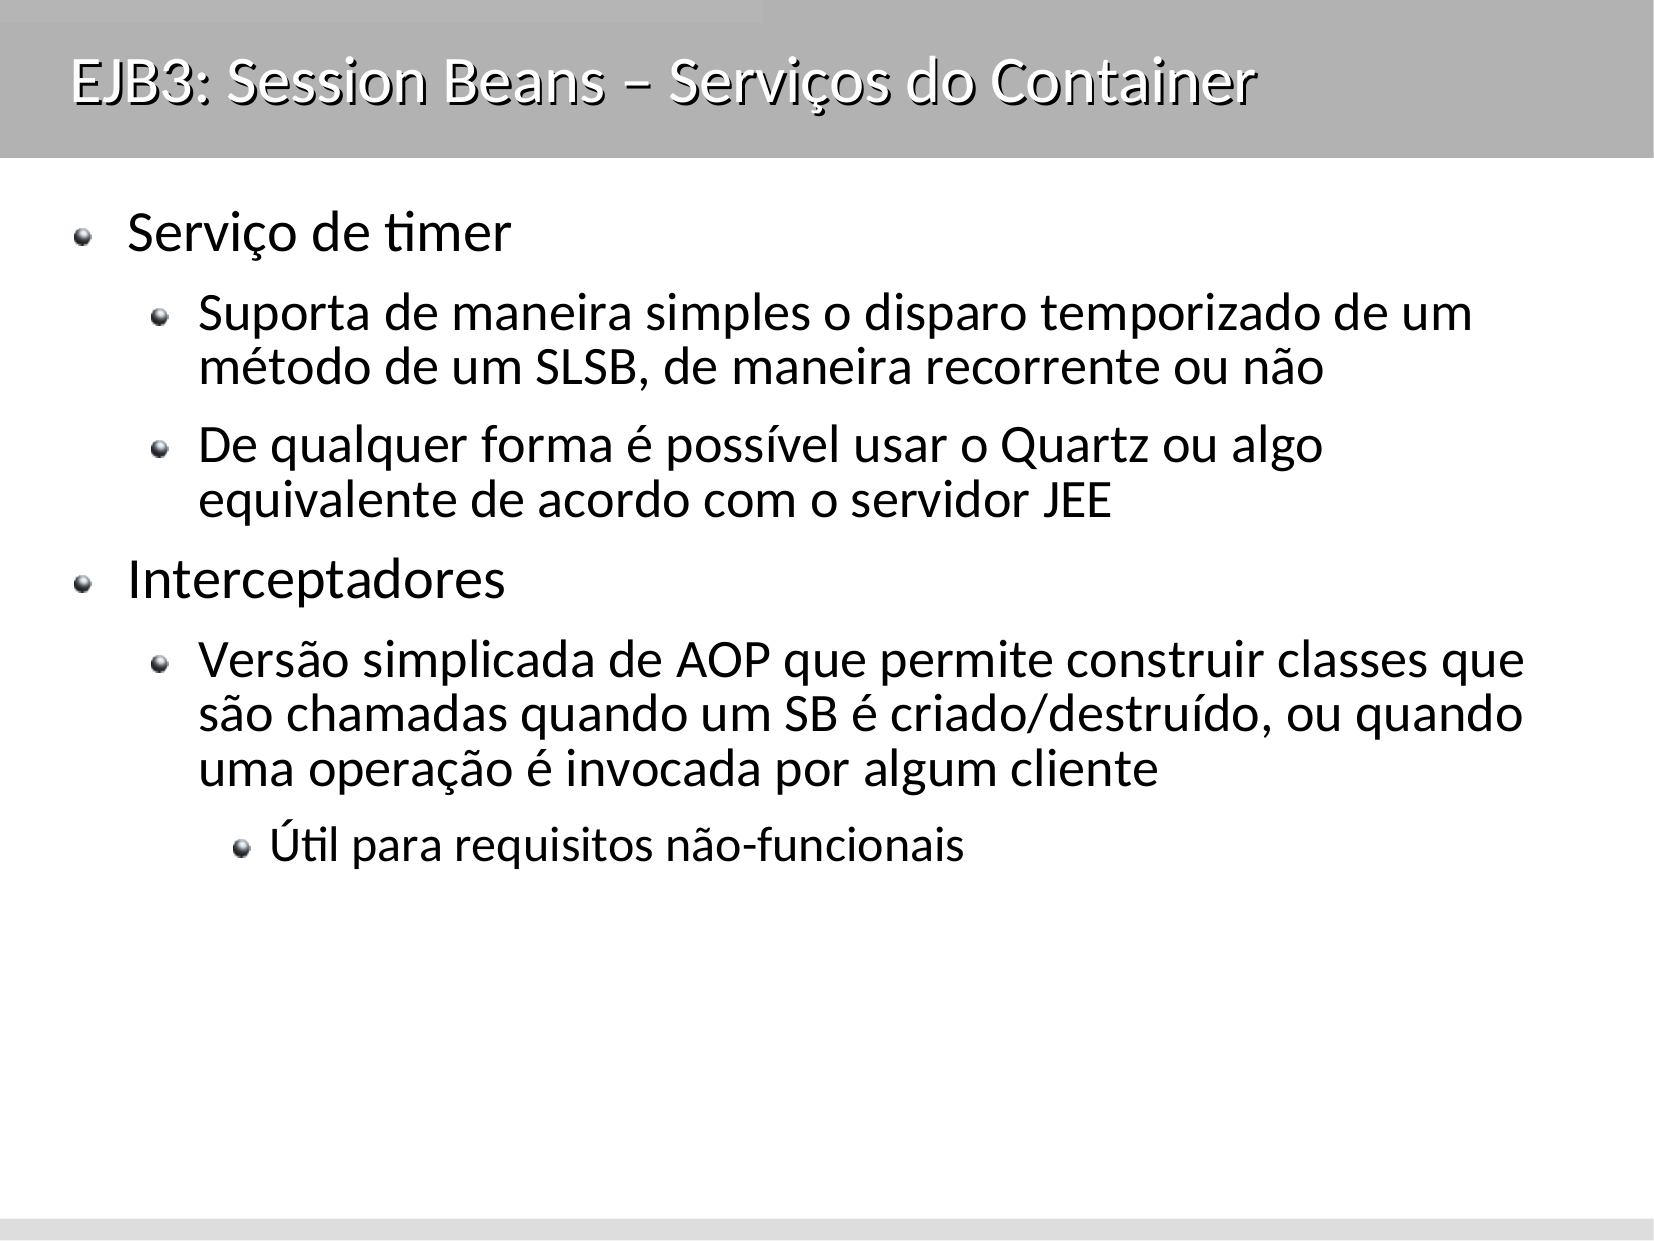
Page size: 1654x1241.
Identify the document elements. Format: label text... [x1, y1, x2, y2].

list Serviço de timer Suporta de maneira simples o disparo temporizado de um método de um SLSB, de maneira recorrente ou não De qualquer forma é possível usar o Quartz ou algo equivalente de acordo com o servidor JEE Interceptadores Versão simplicada de AOP que permite construir classes que são chamadas quando um SB é criado/destruído, ou quando uma operação é invocada por algum cliente Útil para requisitos não-funcionais [56, 207, 1595, 1128]
title EJB3: Session Beans – Serviços do Container [70, 11, 1536, 160]
